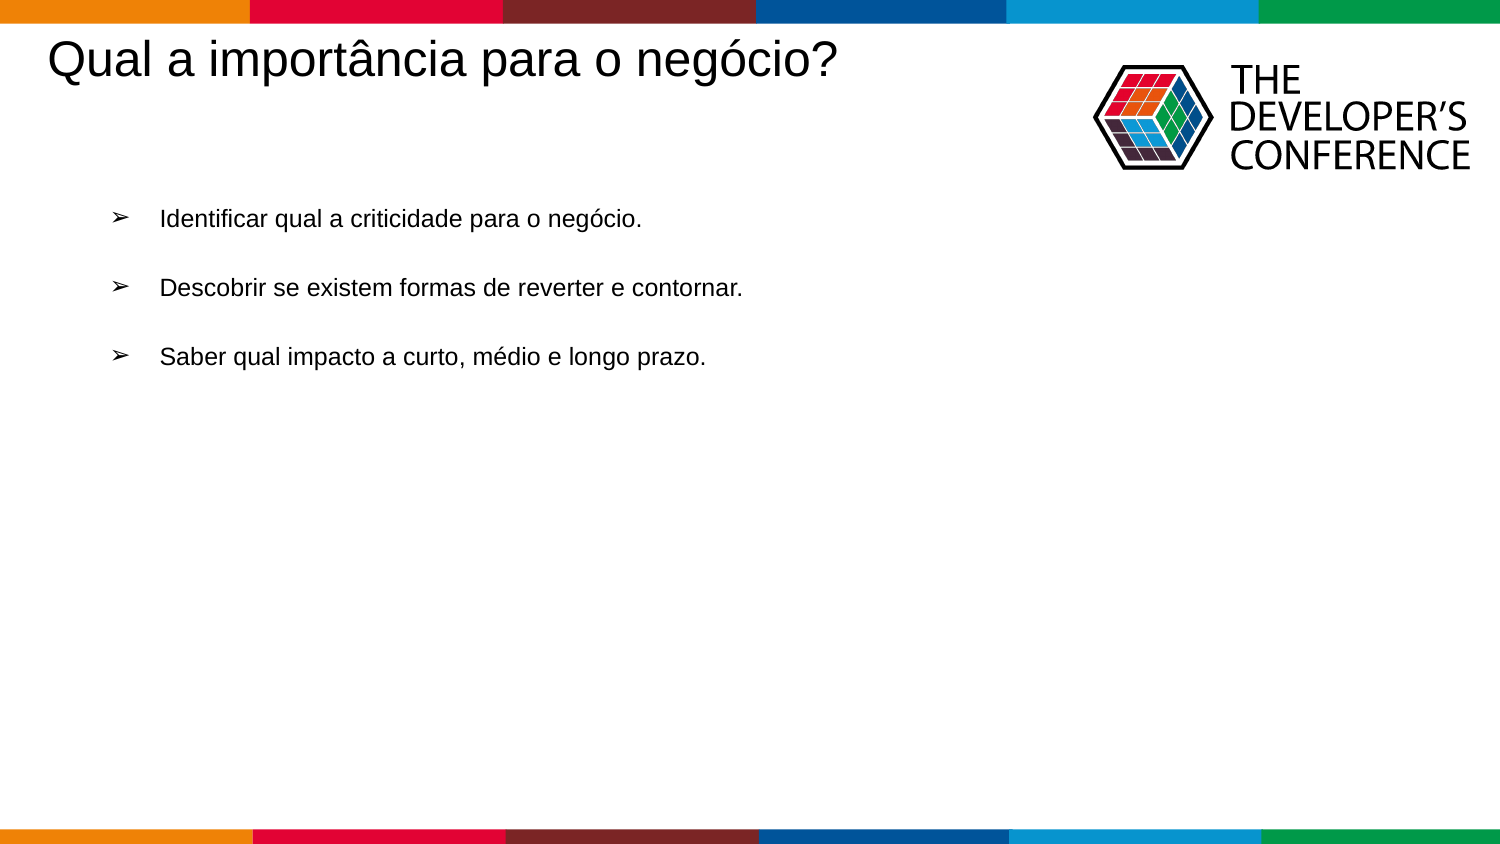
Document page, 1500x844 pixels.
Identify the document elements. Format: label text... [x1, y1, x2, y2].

text_box Identificar qual a criticidade para o negócio. Descobrir se existem formas de reverter e contornar. Saber qual impacto a curto, médio e longo prazo. [69, 182, 1393, 385]
picture [1075, 47, 1486, 186]
title Qual a importância para o negócio? [32, 11, 1430, 110]
